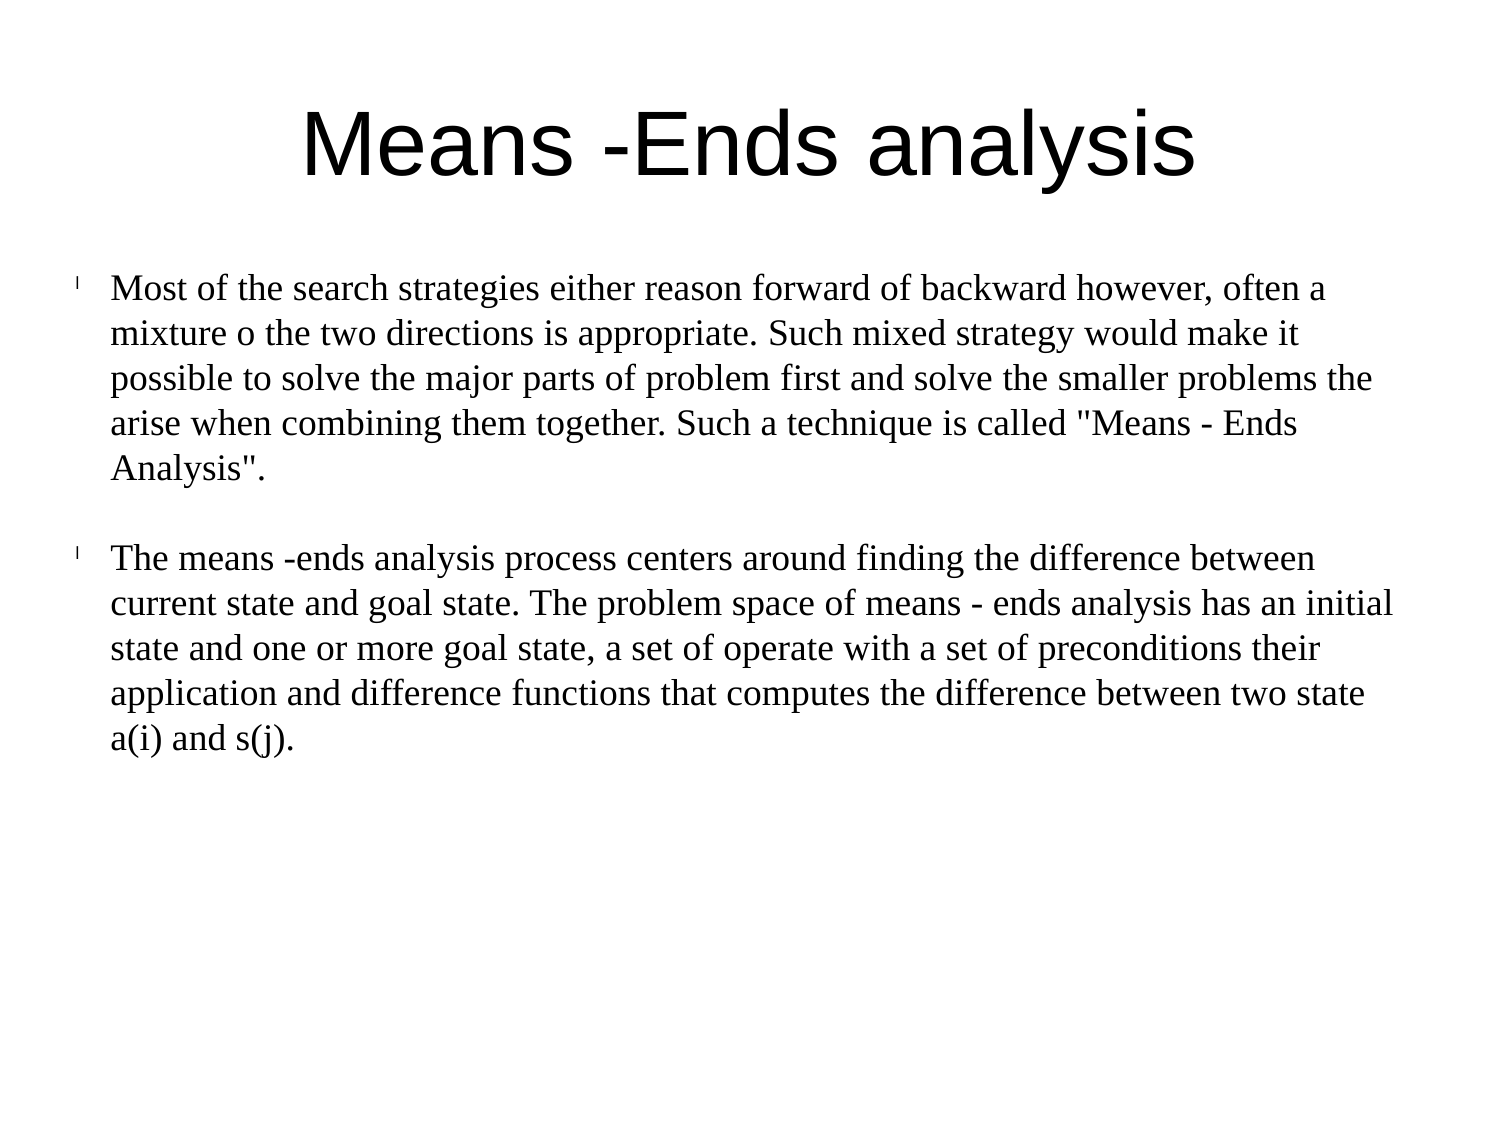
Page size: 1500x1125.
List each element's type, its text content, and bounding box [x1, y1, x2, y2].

text_box Most of the search strategies either reason forward of backward however, often a mixture o the two directions is appropriate. Such mixed strategy would make it possible to solve the major parts of problem first and solve the smaller problems the arise when combining them together. Such a technique is called "Means - Ends Analysis". The means -ends analysis process centers around finding the difference between current state and goal state. The problem space of means - ends analysis has an initial state and one or more goal state, a set of operate with a set of preconditions their application and difference functions that computes the difference between two state a(i) and s(j). [75, 263, 1425, 916]
text_box Means -Ends analysis [75, 44, 1425, 233]
